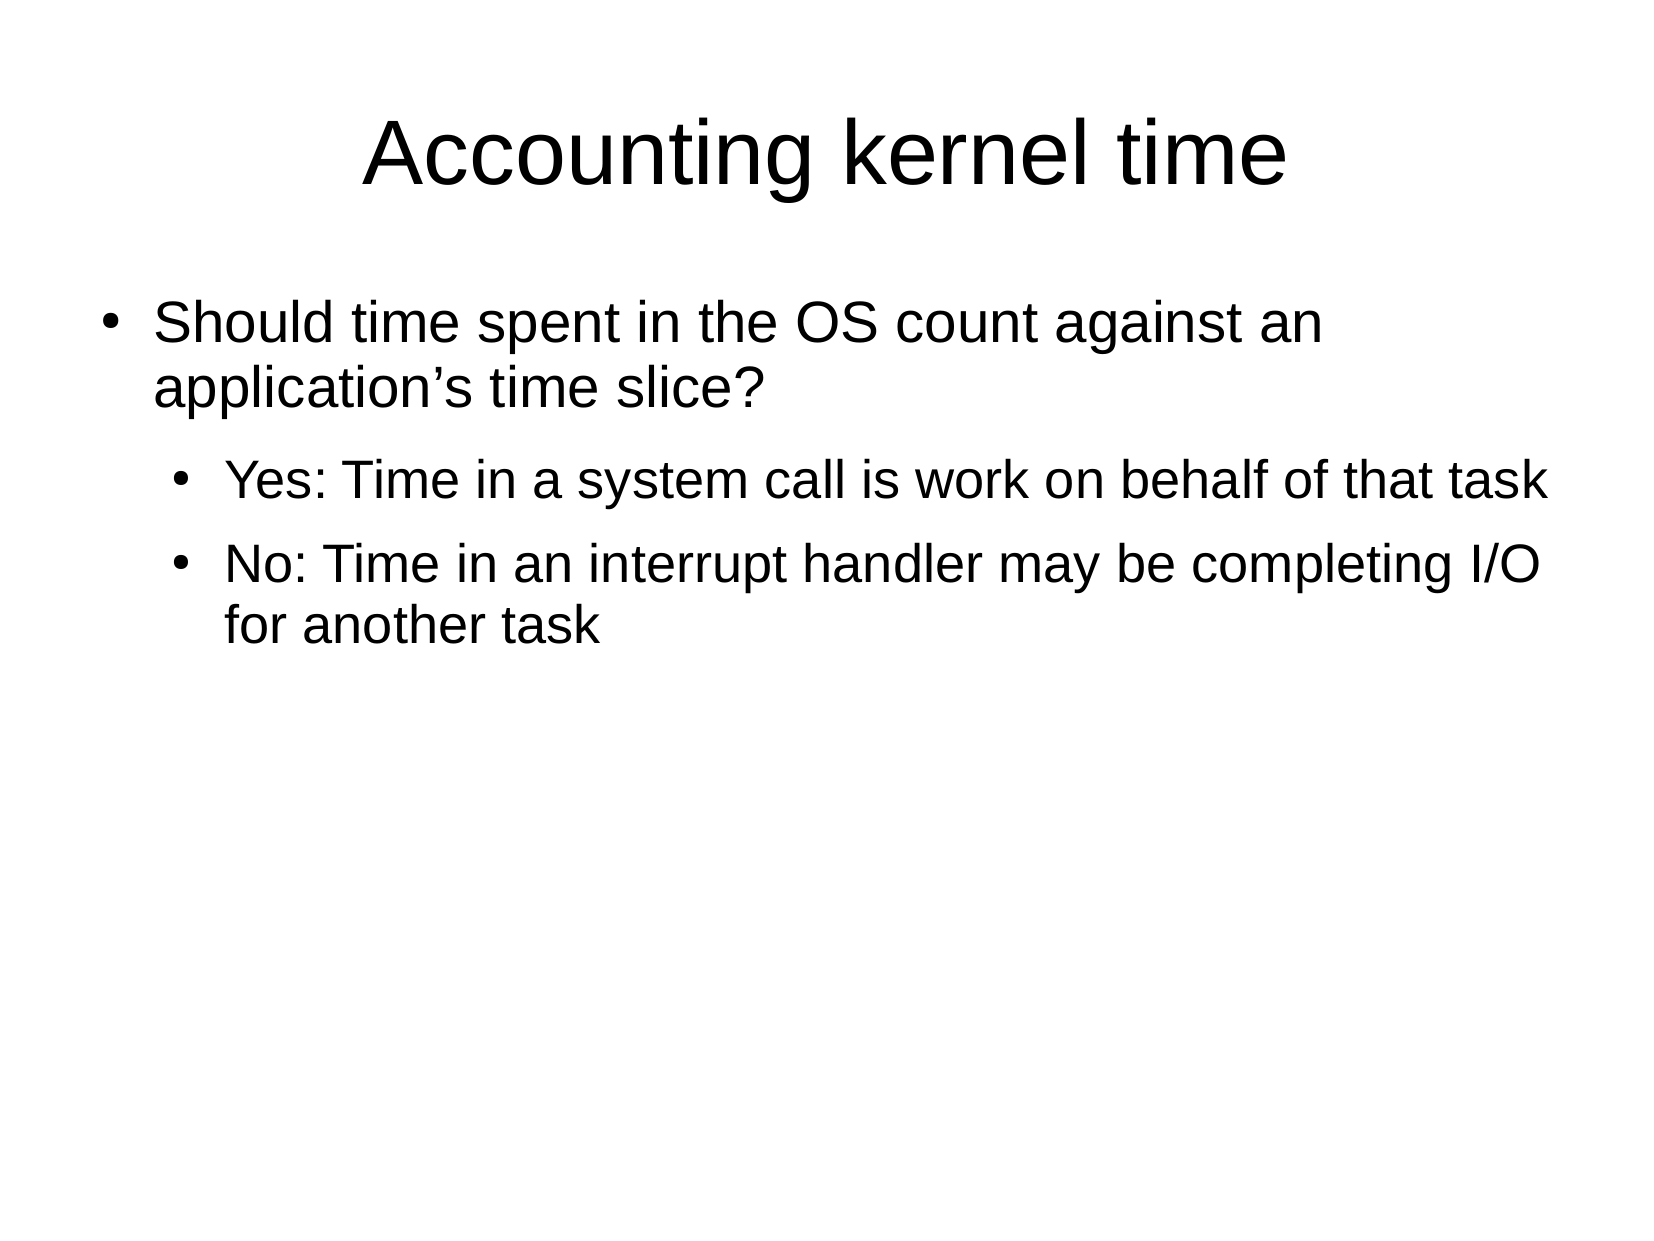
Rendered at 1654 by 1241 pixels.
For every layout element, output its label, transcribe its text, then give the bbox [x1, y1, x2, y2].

title Accounting kernel time [82, 49, 1571, 257]
list Should time spent in the OS count against an application’s time slice? Yes: Time in a system call is work on behalf of that task No: Time in an interrupt handler may be completing I/O for another task [82, 290, 1571, 1010]
